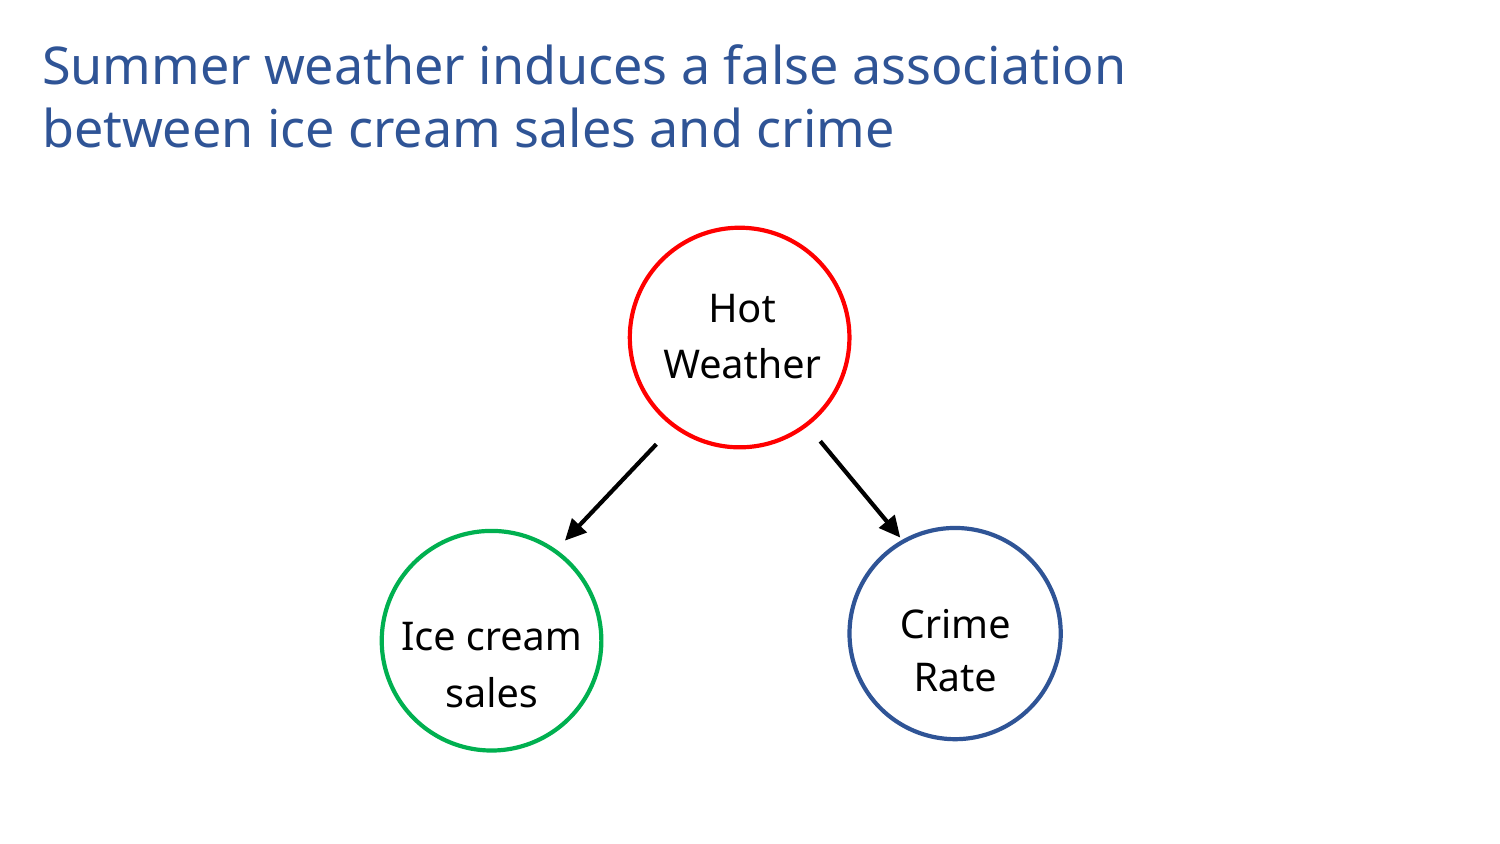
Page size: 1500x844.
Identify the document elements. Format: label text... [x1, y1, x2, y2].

text_box Crime Rate [877, 588, 1033, 679]
title Summer weather induces a false association between ice cream sales and crime [31, 21, 1325, 116]
text_box Ice cream sales [385, 596, 598, 686]
text_box Hot Weather [622, 267, 862, 395]
text_box // [646, 395, 834, 448]
text_box // [655, 227, 824, 267]
